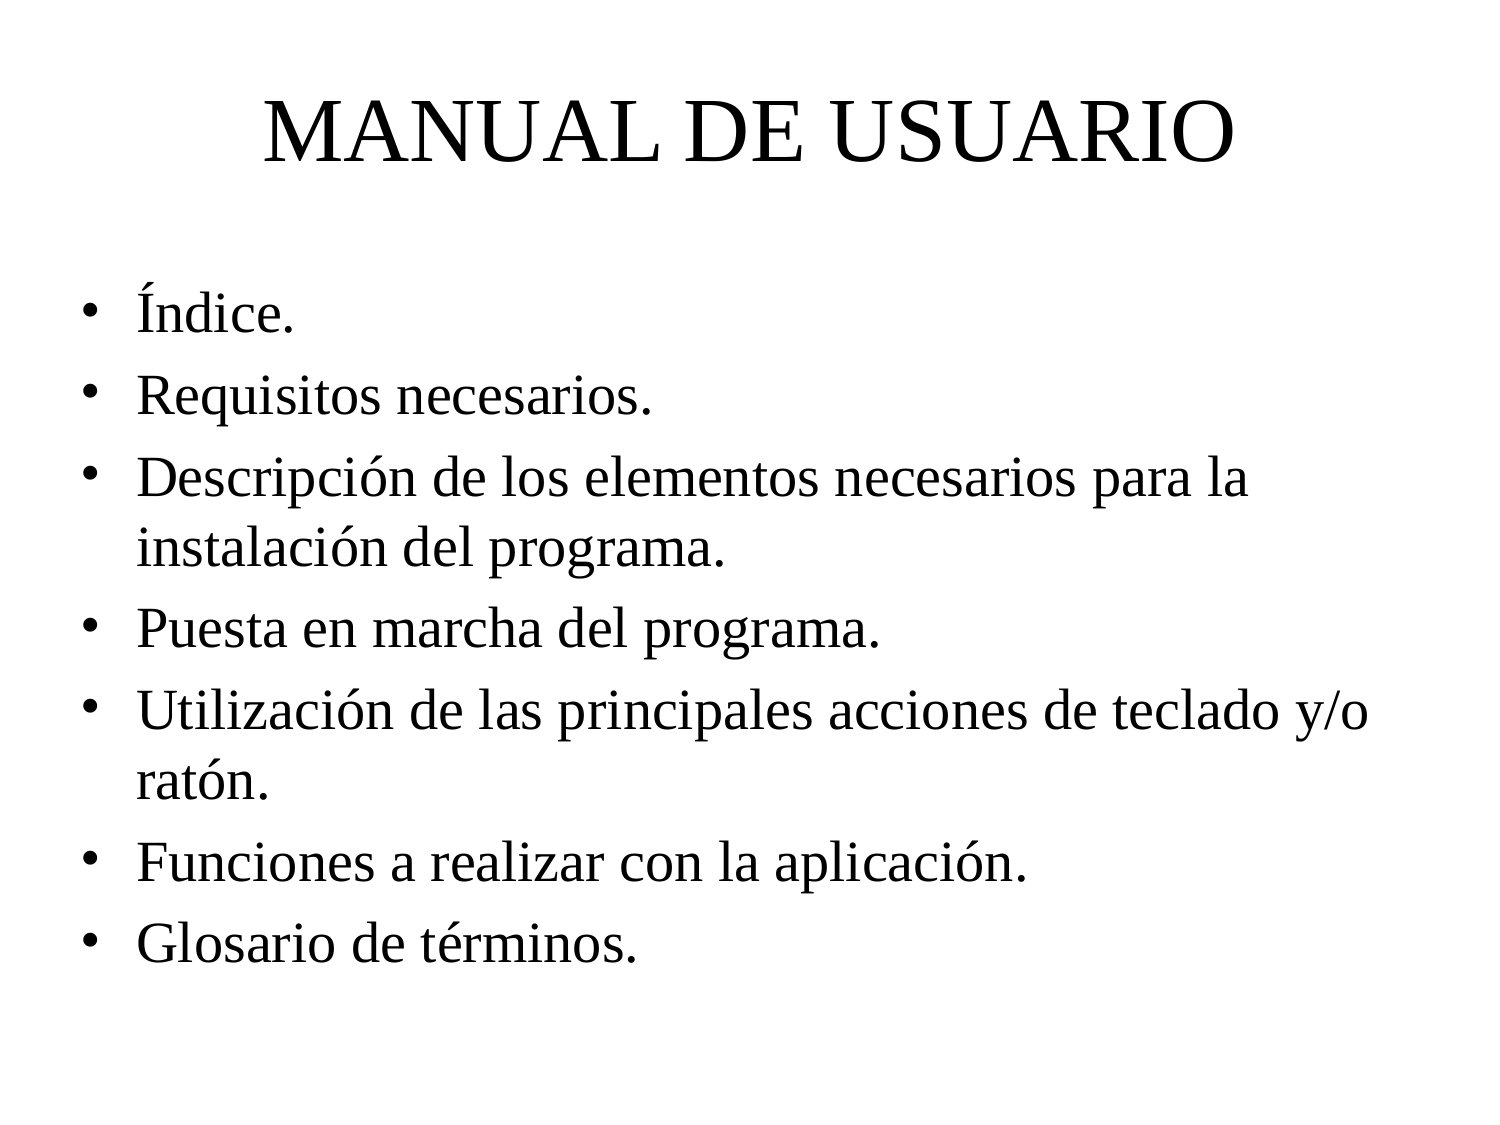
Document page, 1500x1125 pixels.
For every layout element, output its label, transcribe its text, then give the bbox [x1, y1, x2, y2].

list Índice. Requisitos necesarios. Descripción de los elementos necesarios para la instalación del programa. Puesta en marcha del programa. Utilización de las principales acciones de teclado y/o ratón. Funciones a realizar con la aplicación. Glosario de términos. [64, 267, 1436, 1071]
title MANUAL DE USUARIO [112, 31, 1388, 219]
